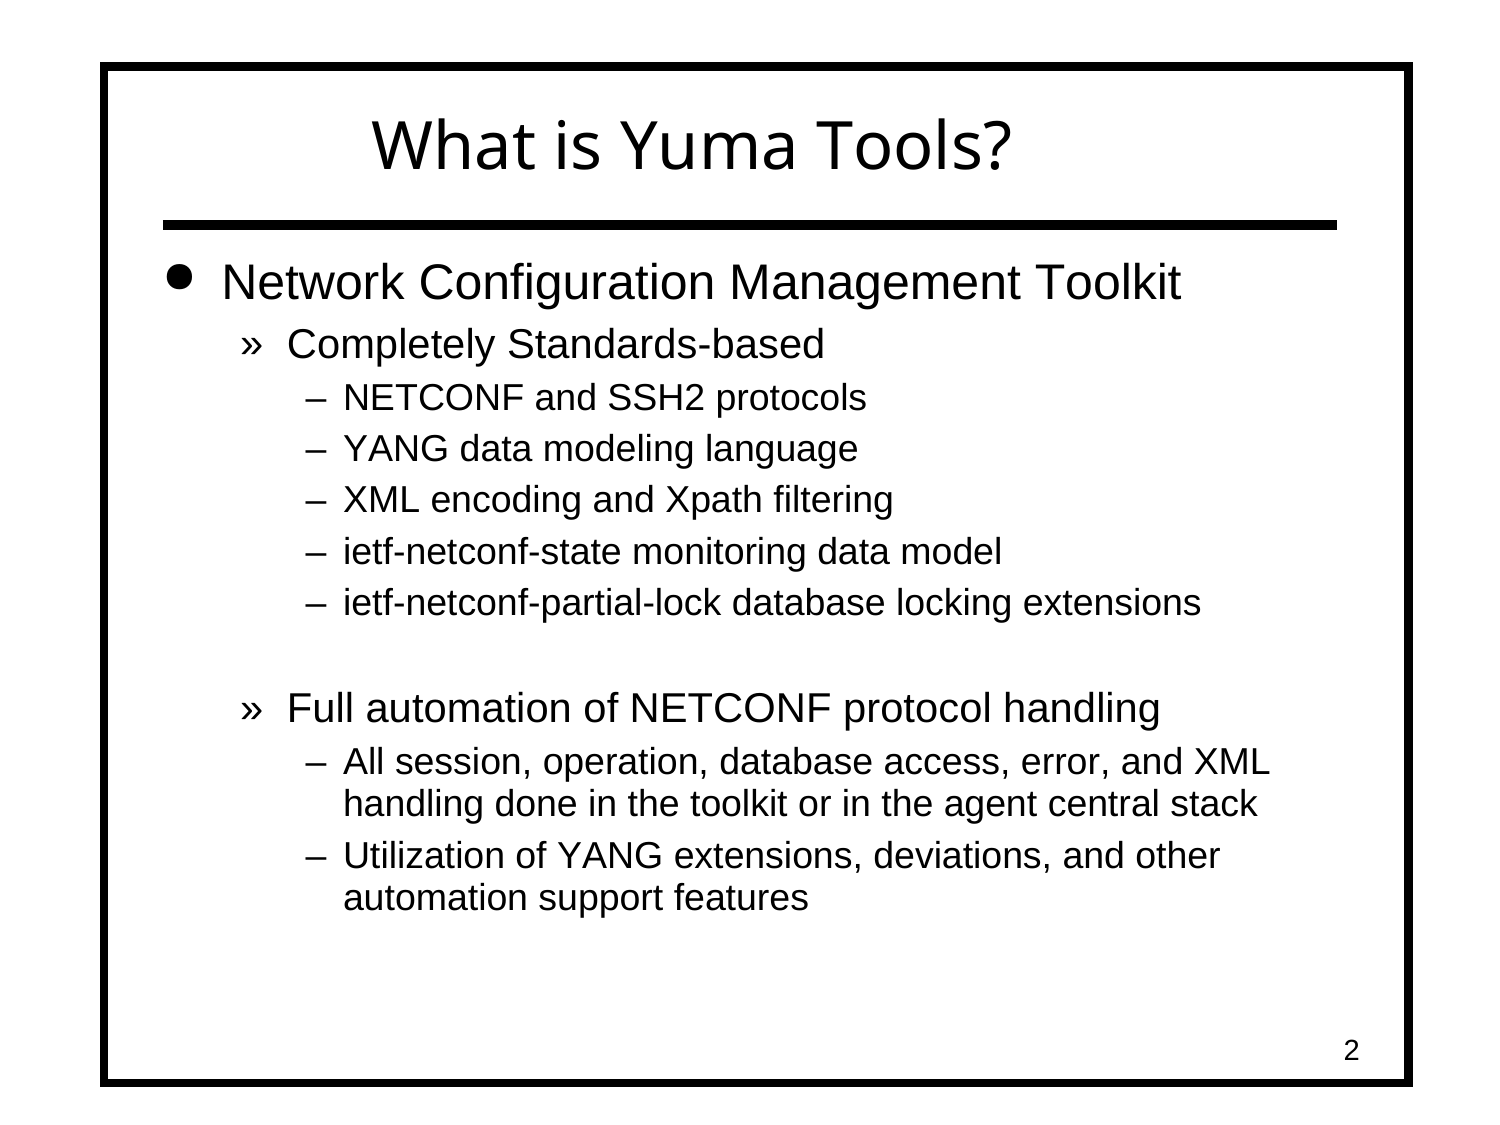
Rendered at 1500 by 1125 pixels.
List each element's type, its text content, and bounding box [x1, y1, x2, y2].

list Network Configuration Management Toolkit Completely Standards-based NETCONF and SSH2 protocols YANG data modeling language XML encoding and Xpath filtering ietf-netconf-state monitoring data model ietf-netconf-partial-lock database locking extensions Full automation of NETCONF protocol handling All session, operation, database access, error, and XML handling done in the toolkit or in the agent central stack Utilization of YANG extensions, deviations, and other automation support features [164, 254, 1340, 997]
title What is Yuma Tools? [162, 74, 1332, 213]
